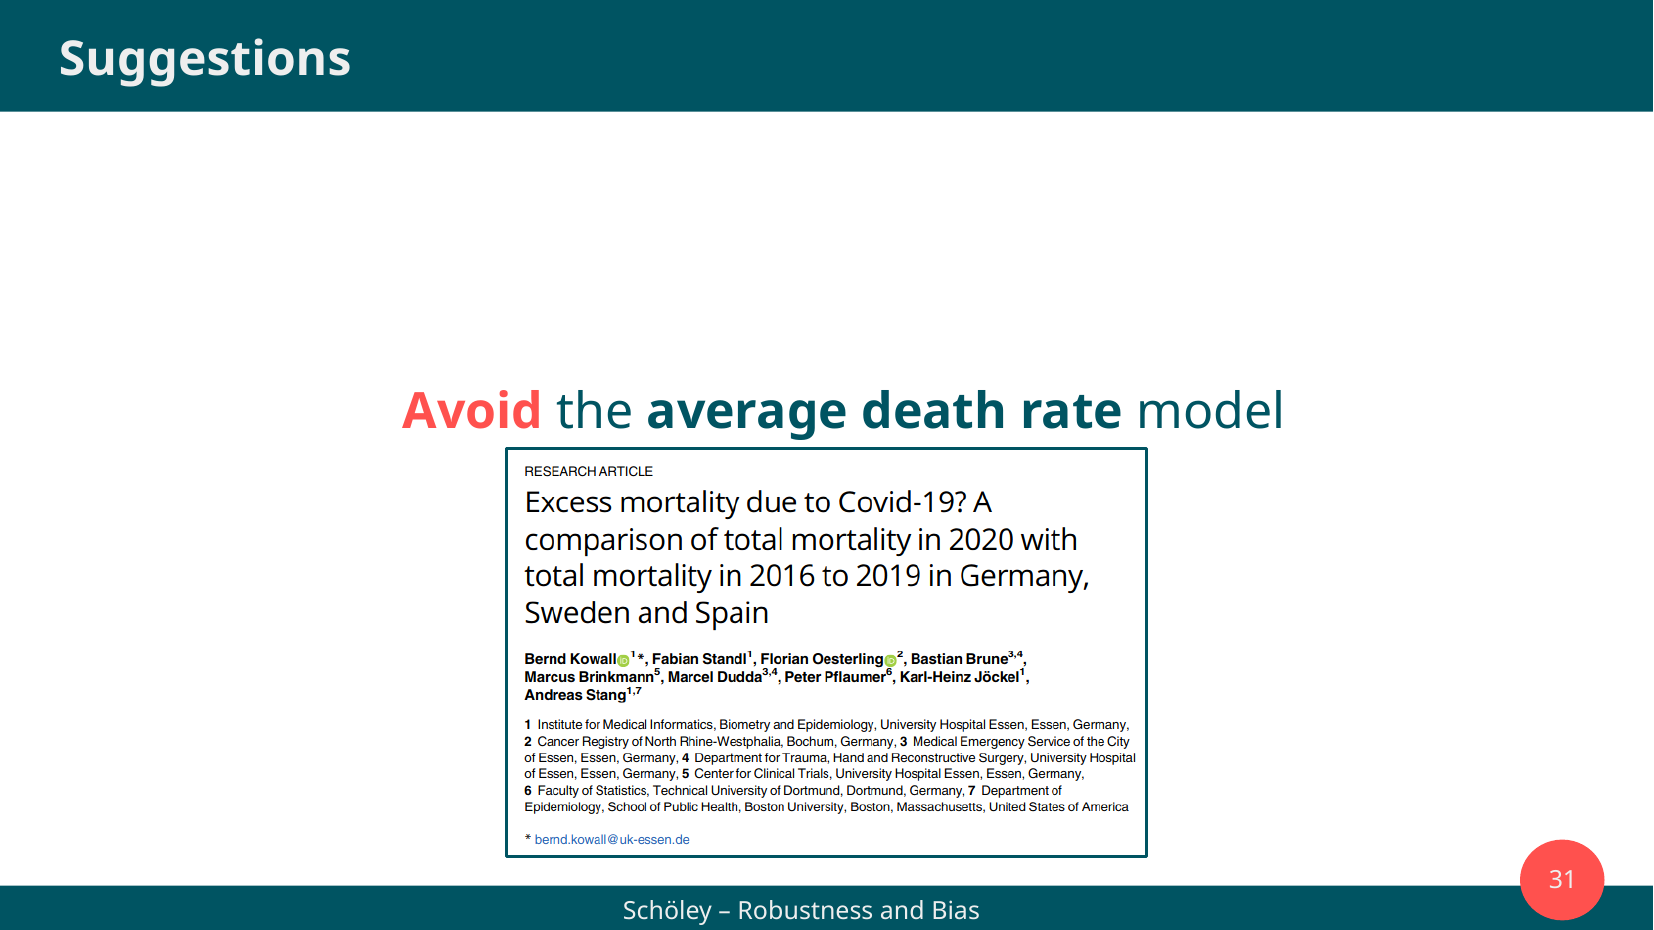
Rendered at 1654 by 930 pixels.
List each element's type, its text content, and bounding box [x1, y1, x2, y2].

title Suggestions [58, 0, 1594, 117]
text_box Avoid the average death rate model [323, 367, 1329, 563]
picture [508, 563, 1145, 856]
